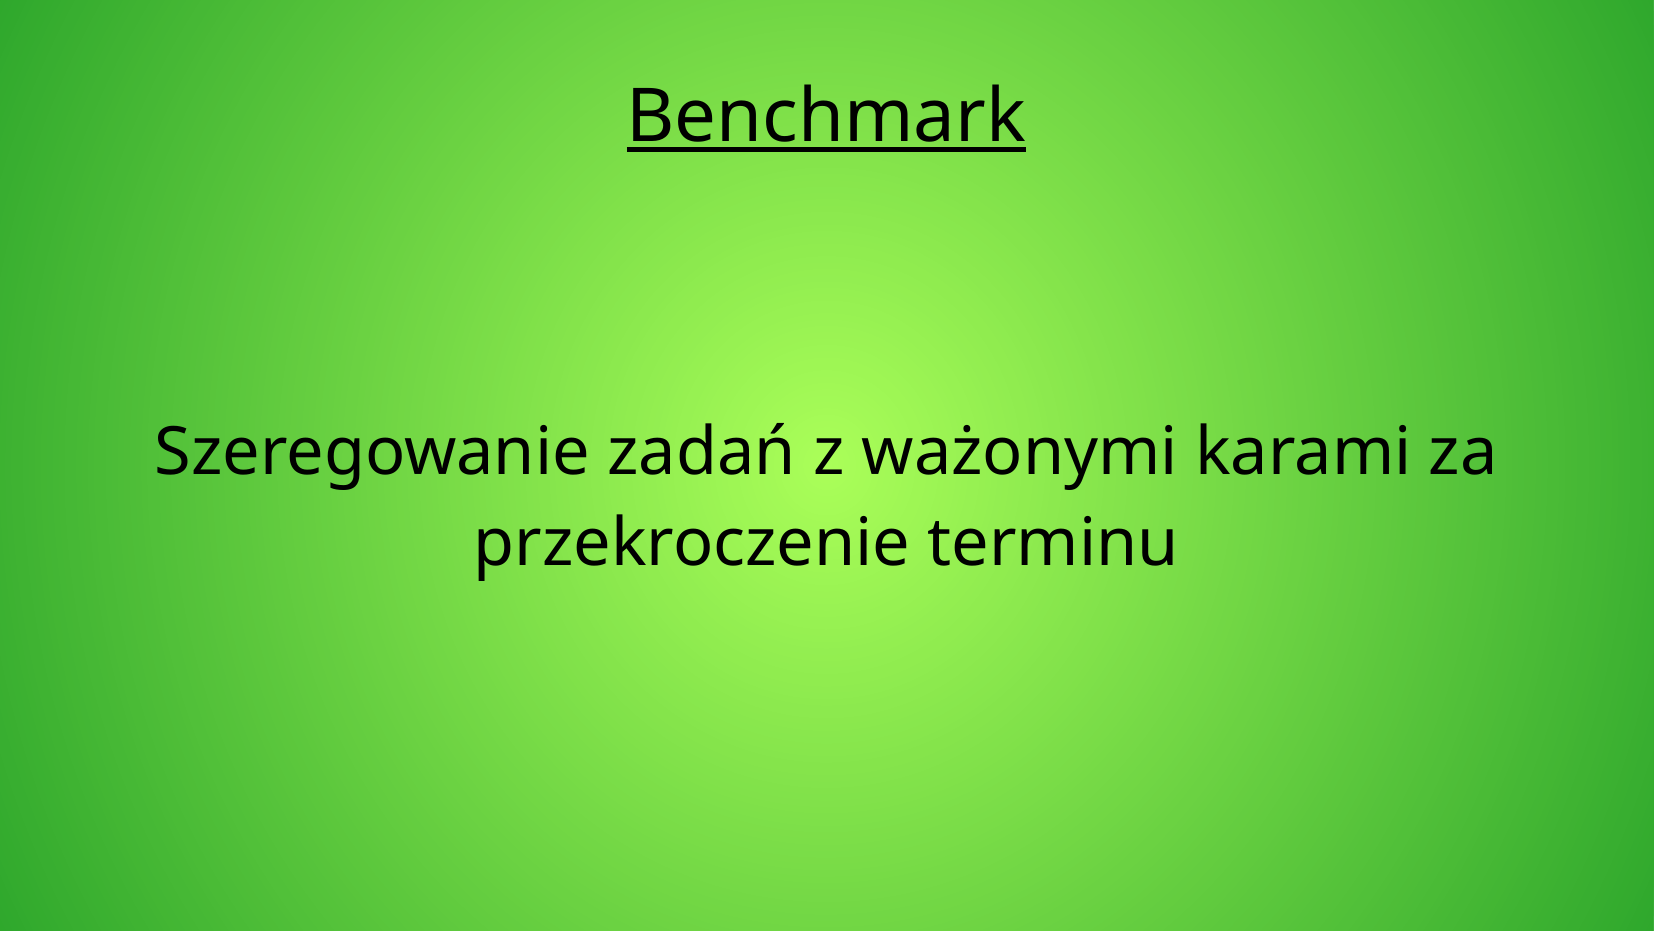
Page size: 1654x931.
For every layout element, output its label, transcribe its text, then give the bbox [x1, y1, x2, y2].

subtitle Szeregowanie zadań z ważonymi karami za przekroczenie terminu [82, 224, 1571, 764]
title Benchmark [82, 35, 1571, 189]
